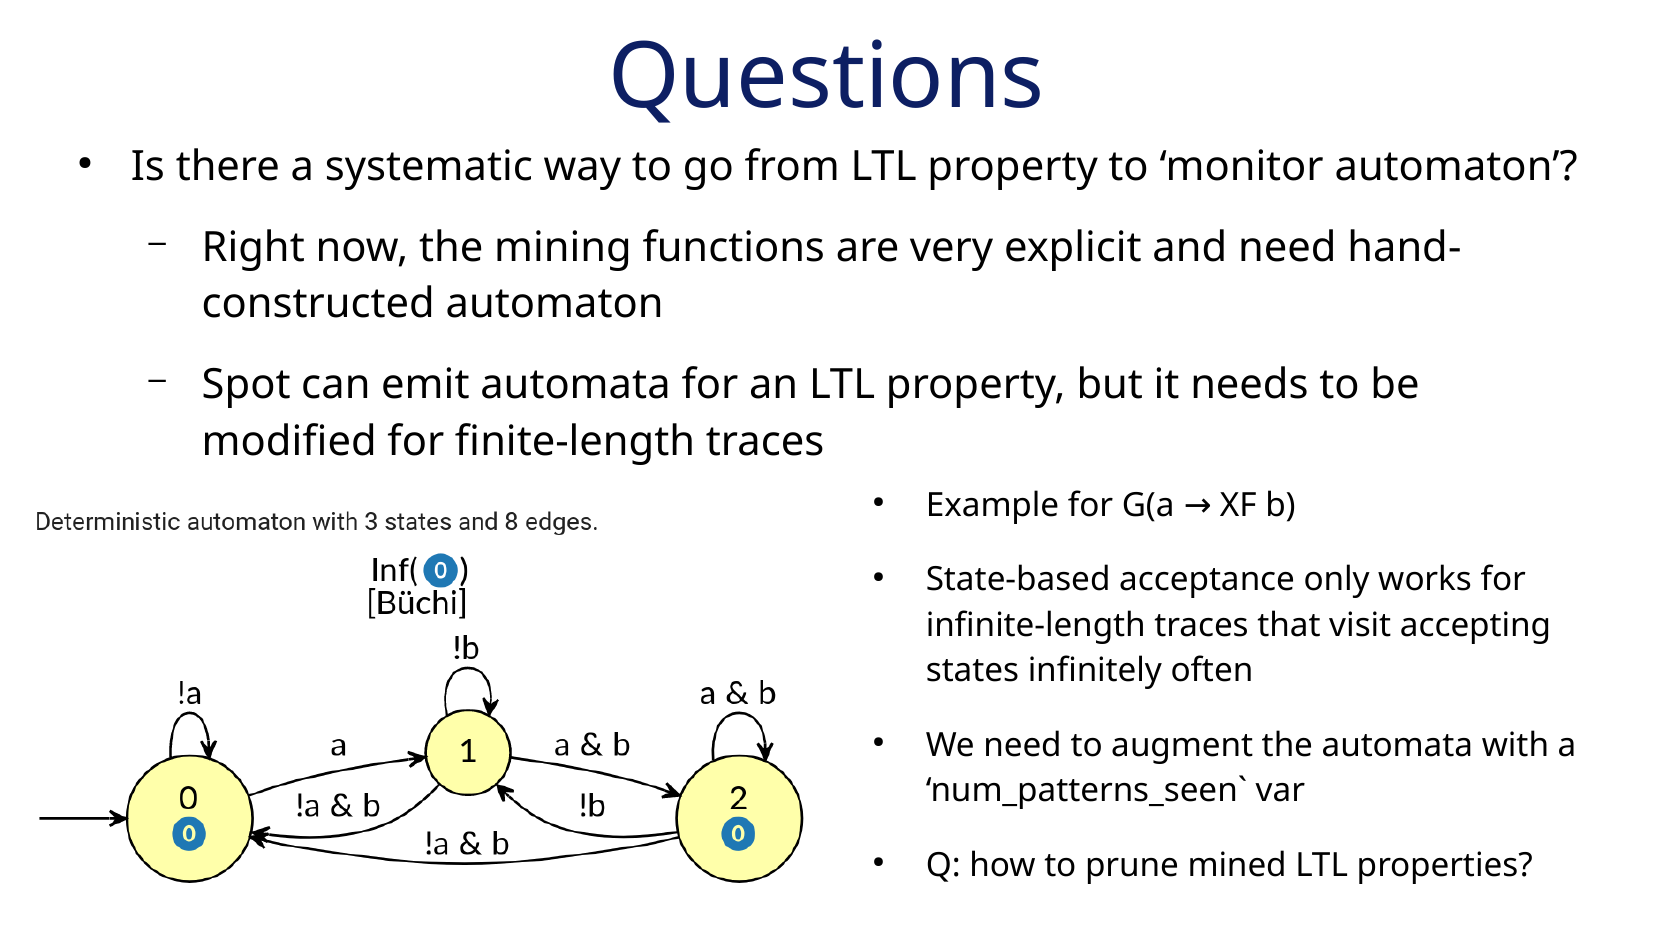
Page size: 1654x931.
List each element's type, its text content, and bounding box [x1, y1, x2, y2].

list Is there a systematic way to go from LTL property to ‘monitor automaton’? Right now, the mining functions are very explicit and need hand-constructed automaton Spot can emit automata for an LTL property, but it needs to be modified for finite-length traces [60, 135, 1591, 481]
list Example for G(a → XF b) State-based acceptance only works for infinite-length traces that visit accepting states infinitely often We need to augment the automata with a ‘num_patterns_seen` var Q: how to prune mined LTL properties? [855, 480, 1621, 901]
picture [30, 504, 815, 901]
title Questions [82, 0, 1571, 135]
